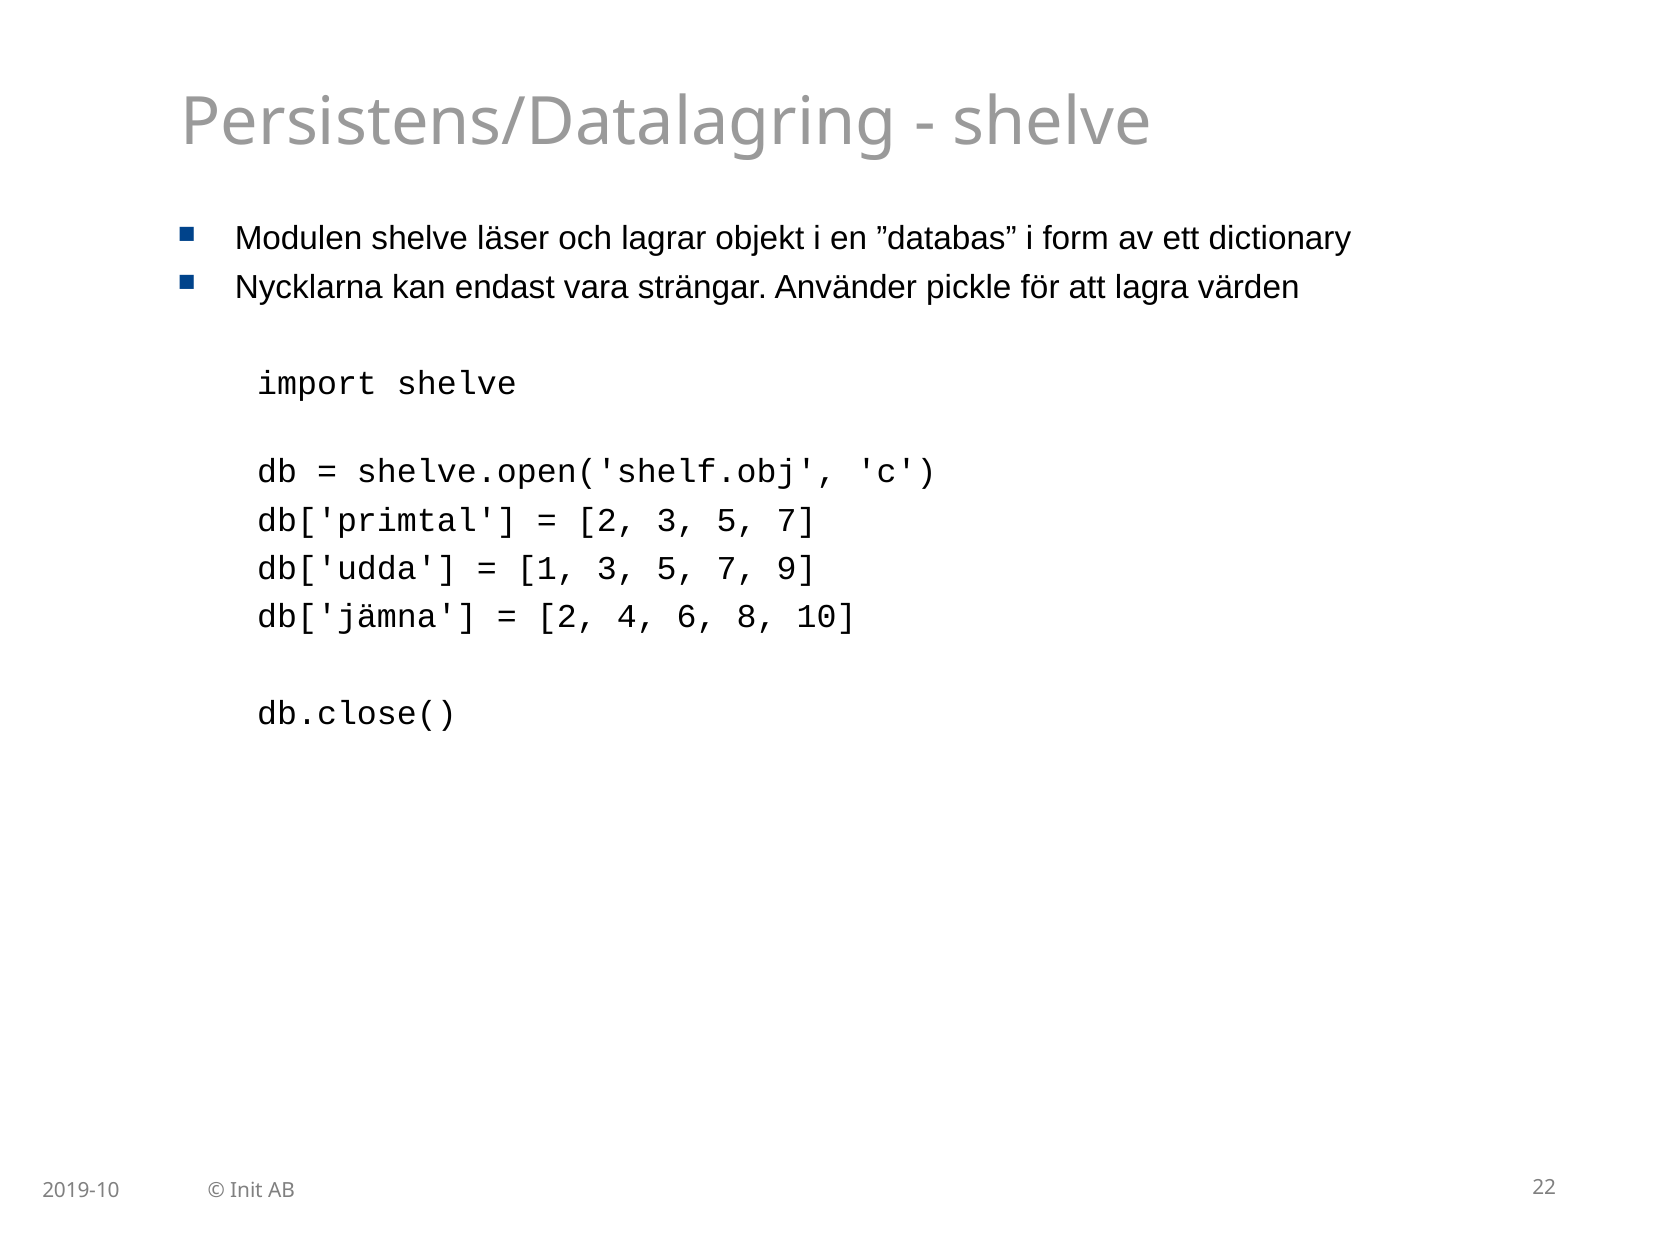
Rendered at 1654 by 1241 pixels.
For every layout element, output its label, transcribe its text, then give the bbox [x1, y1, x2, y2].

text_box © Init AB [192, 1143, 1461, 1210]
text_box Modulen shelve läser och lagrar objekt i en ”databas” i form av ett dictionary Nycklarna kan endast vara strängar. Använder pickle för att lagra värden import shelve db = shelve.open('shelf.obj', 'c') db['primtal'] = [2, 3, 5, 7] db['udda'] = [1, 3, 5, 7, 9] db['jämna'] = [2, 4, 6, 8, 10] db.close() [165, 209, 1489, 1061]
text_box 2019-10 [27, 1143, 166, 1210]
text_box <nummer> [1488, 1143, 1571, 1210]
text_box Persistens/Datalagring - shelve [165, 0, 1489, 166]
